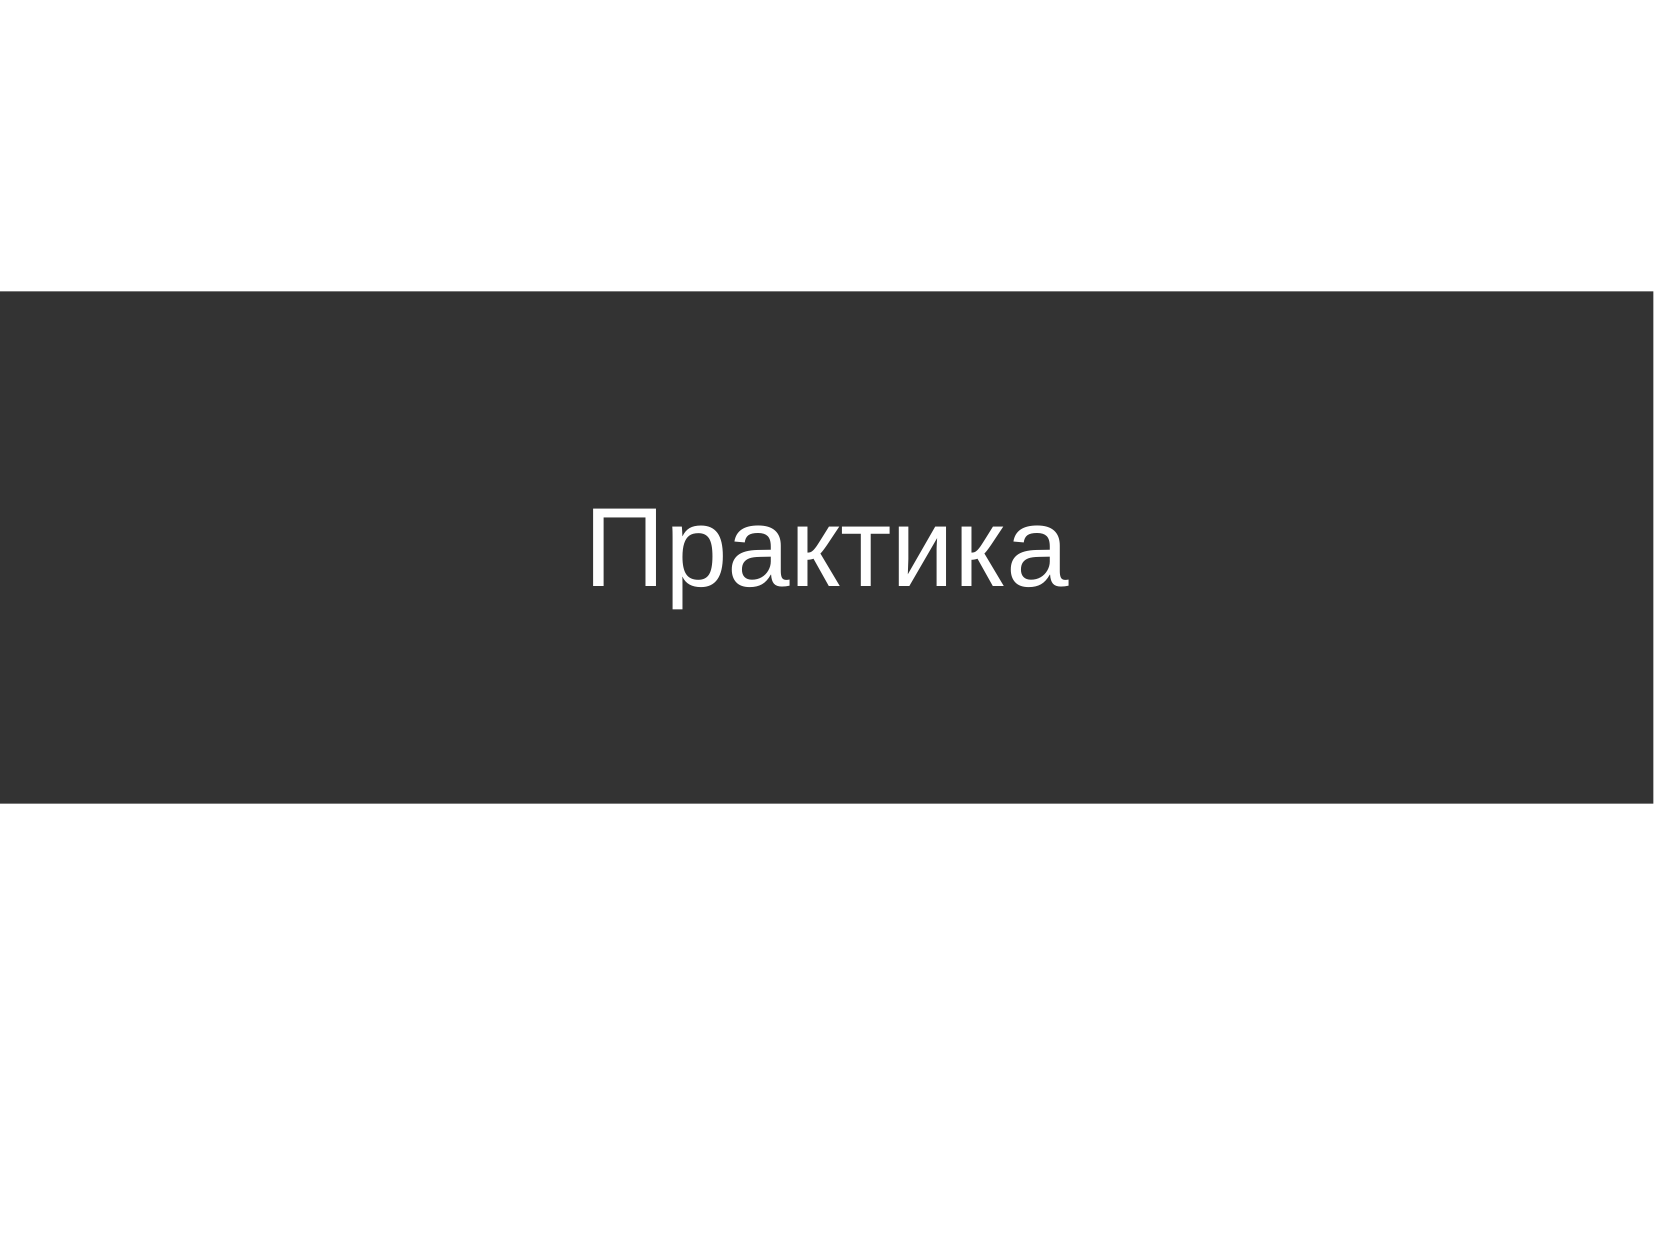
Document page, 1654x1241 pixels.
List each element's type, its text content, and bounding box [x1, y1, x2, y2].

subtitle Практика [0, 291, 1654, 804]
